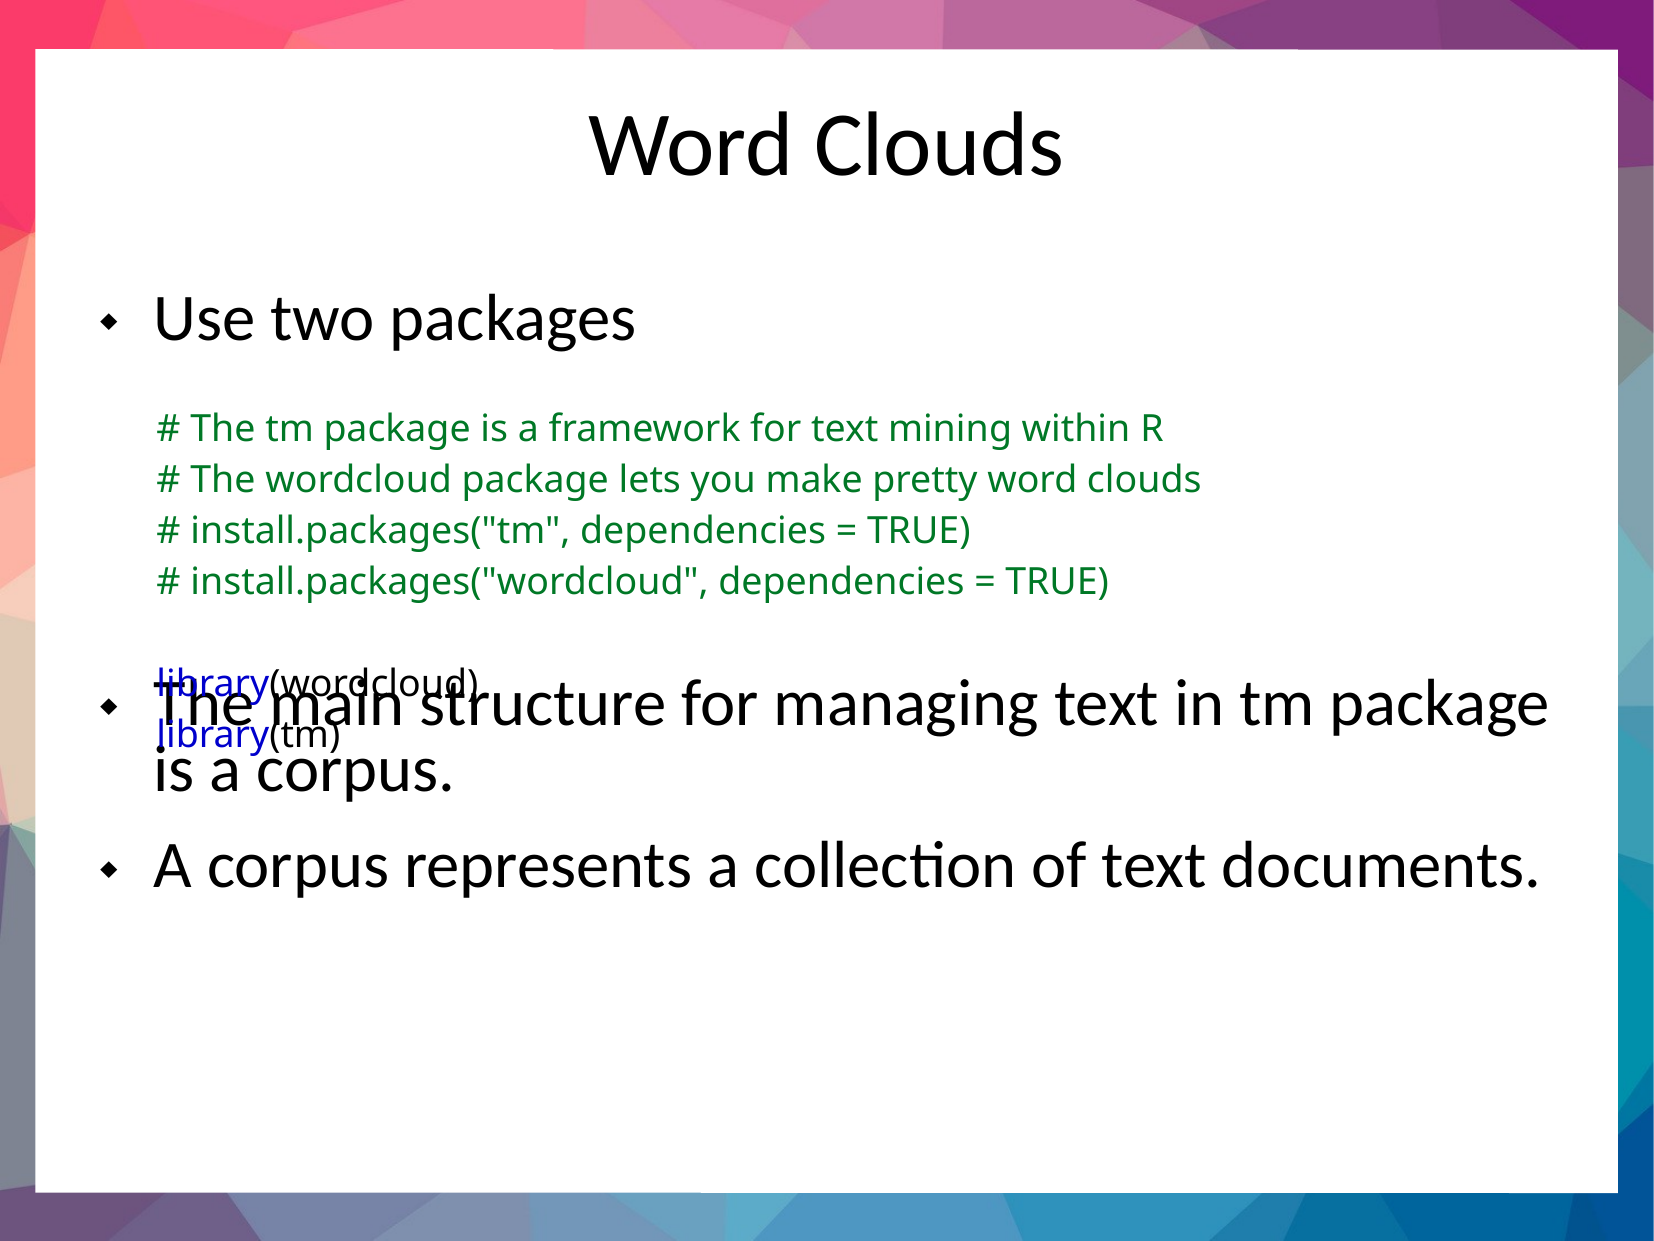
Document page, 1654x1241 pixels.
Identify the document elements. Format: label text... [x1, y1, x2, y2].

text_box # The tm package is a framework for text mining within R # The wordcloud package lets you make pretty word clouds # install.packages("tm", dependencies = TRUE) # install.packages("wordcloud", dependencies = TRUE) library(wordcloud) library(tm) [141, 393, 1619, 780]
list Use two packages The main structure for managing text in tm package is a corpus. A corpus represents a collection of text documents. [82, 290, 1571, 1010]
picture [1385, 1106, 1654, 1241]
picture [0, 0, 1654, 1241]
title Word Clouds [82, 49, 1571, 257]
